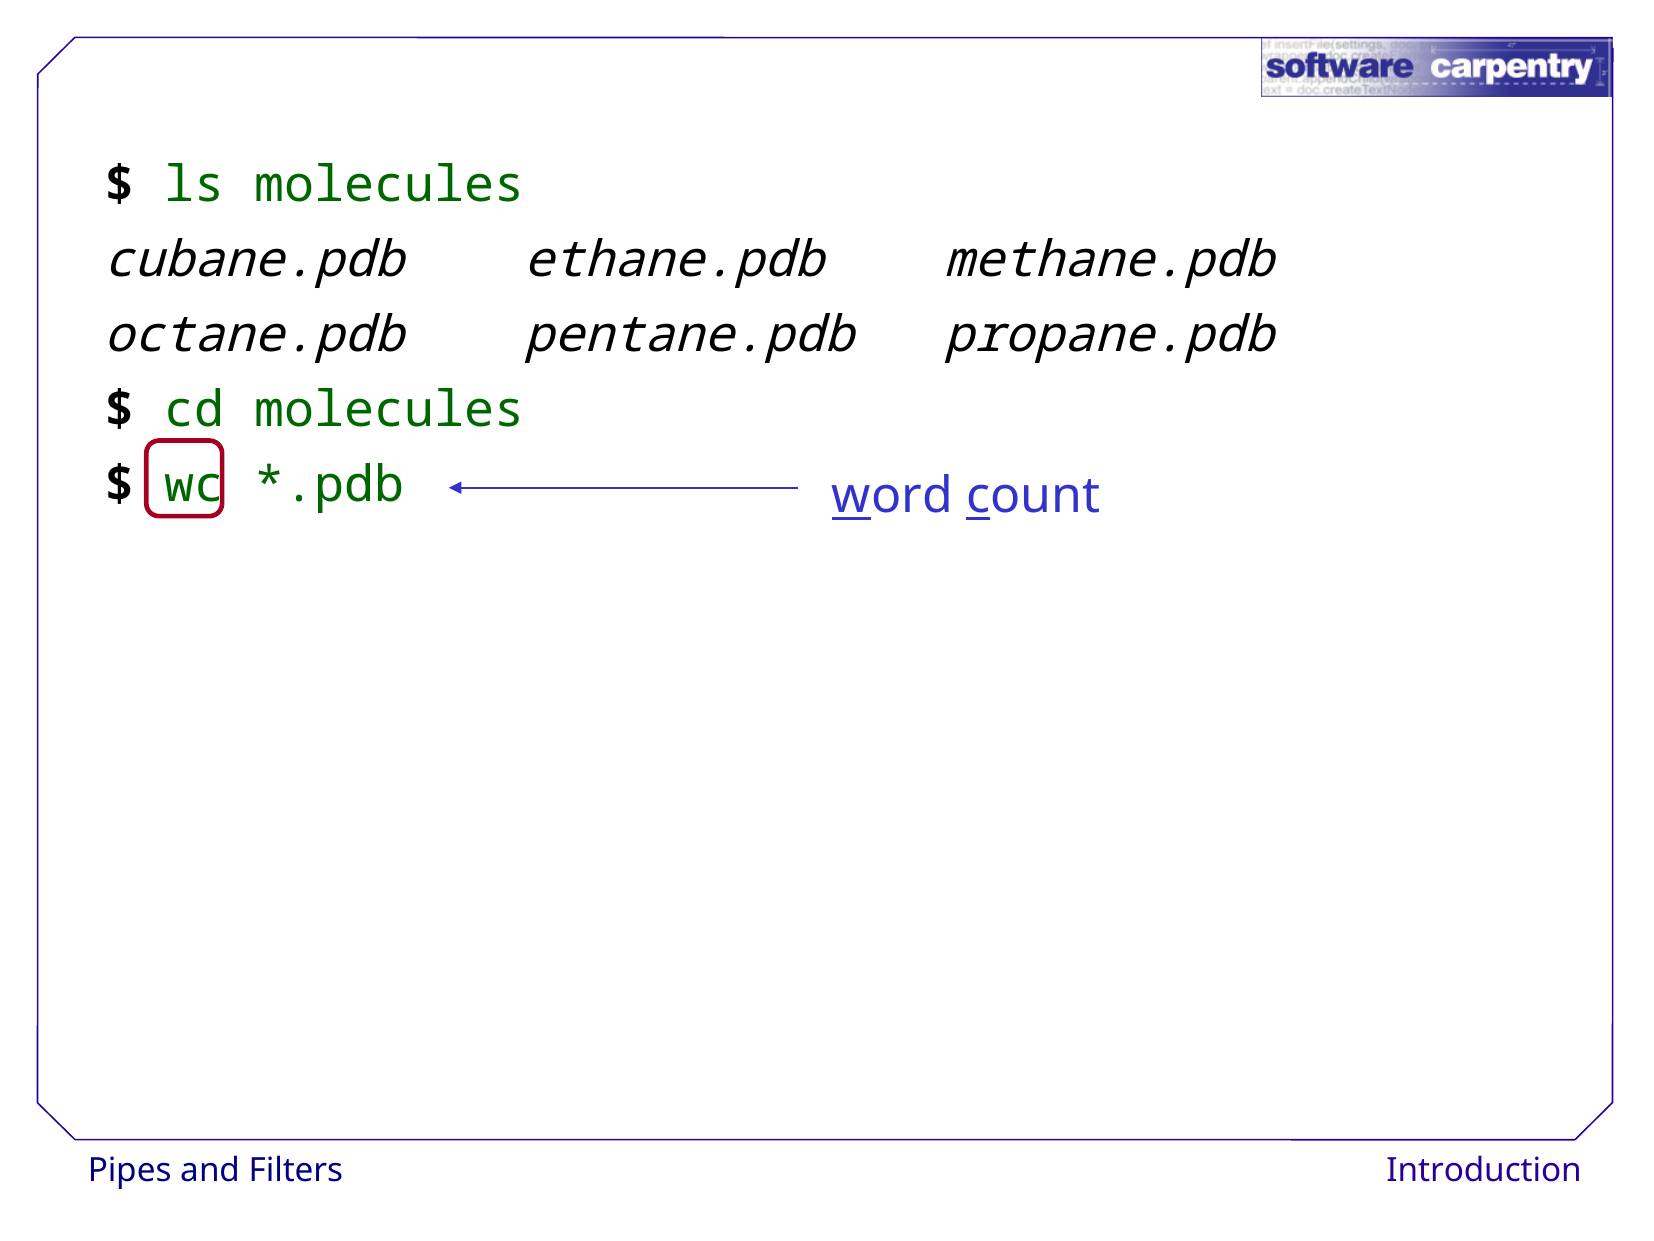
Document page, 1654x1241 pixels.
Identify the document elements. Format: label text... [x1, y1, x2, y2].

text_box word count [817, 440, 1602, 772]
picture [1261, 39, 1613, 97]
text_box $ ls molecules cubane.pdb ethane.pdb methane.pdb octane.pdb pentane.pdb propane.pdb $ cd molecules $ wc *.pdb [89, 128, 1512, 1131]
